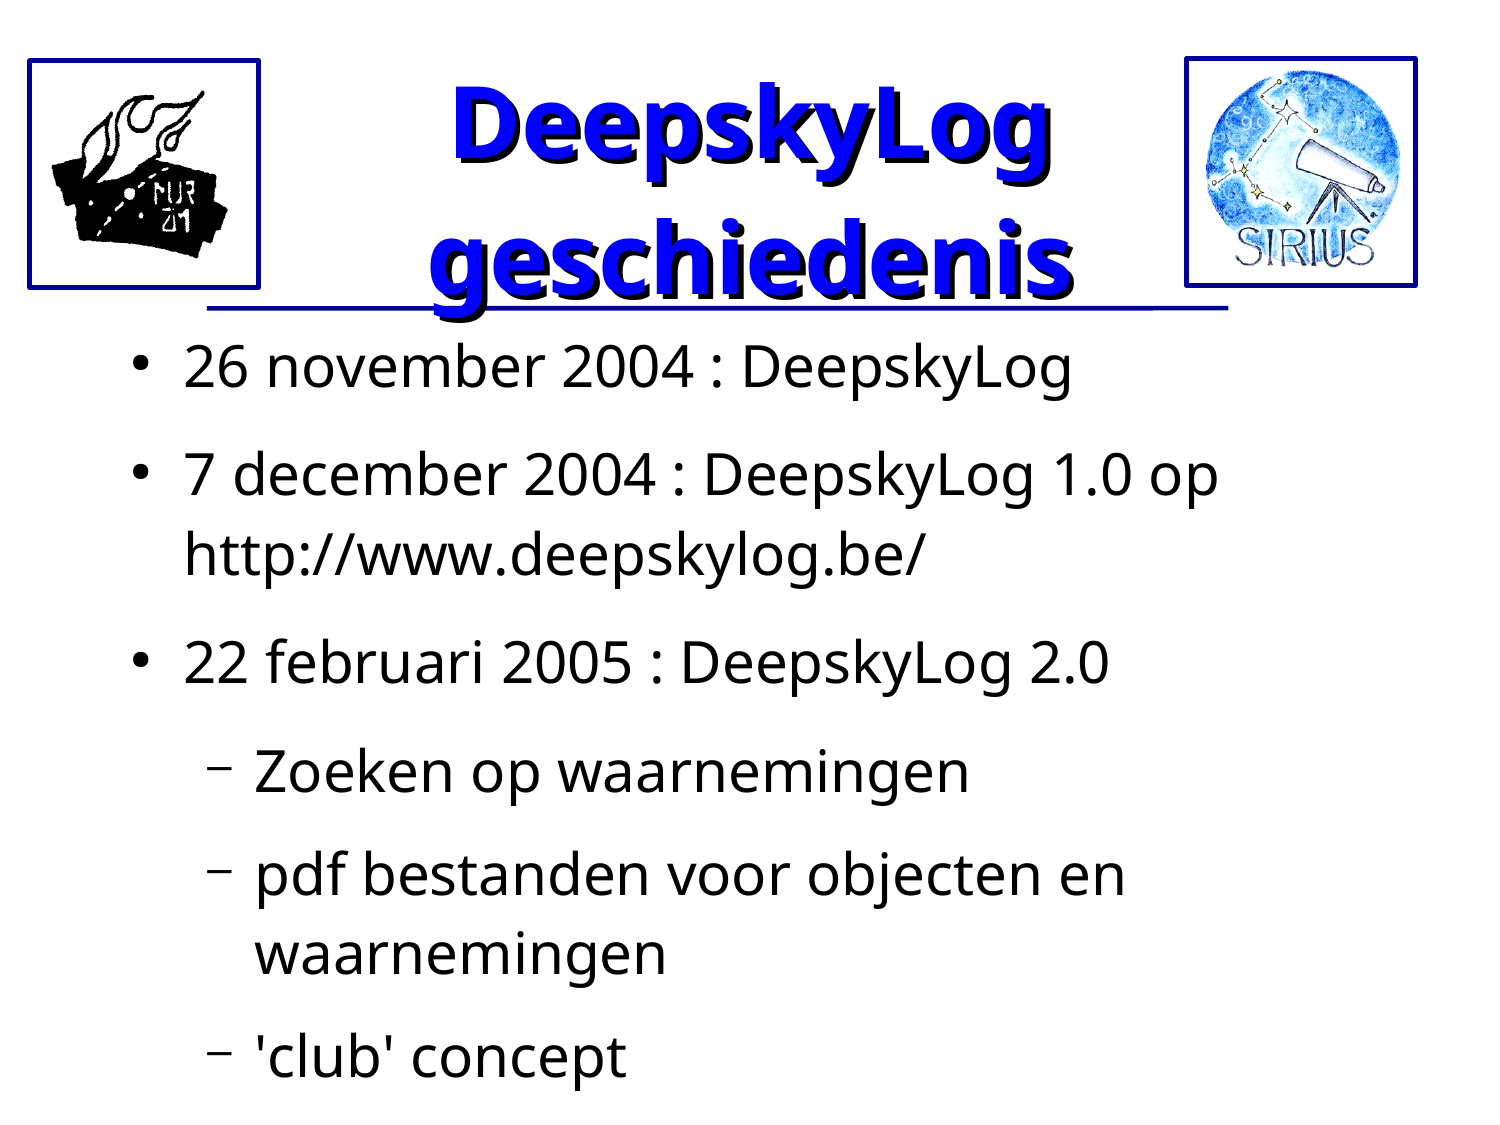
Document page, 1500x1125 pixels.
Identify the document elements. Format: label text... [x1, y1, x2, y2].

picture [1195, 63, 1411, 281]
picture [32, 63, 256, 284]
title DeepskyLog geschiedenis [306, 47, 1194, 324]
list 26 november 2004 : DeepskyLog 7 december 2004 : DeepskyLog 1.0 op http://www.deepskylog.be/ 22 februari 2005 : DeepskyLog 2.0 Zoeken op waarnemingen pdf bestanden voor objecten en waarnemingen 'club' concept DeepSkyLive link [112, 324, 1388, 1070]
